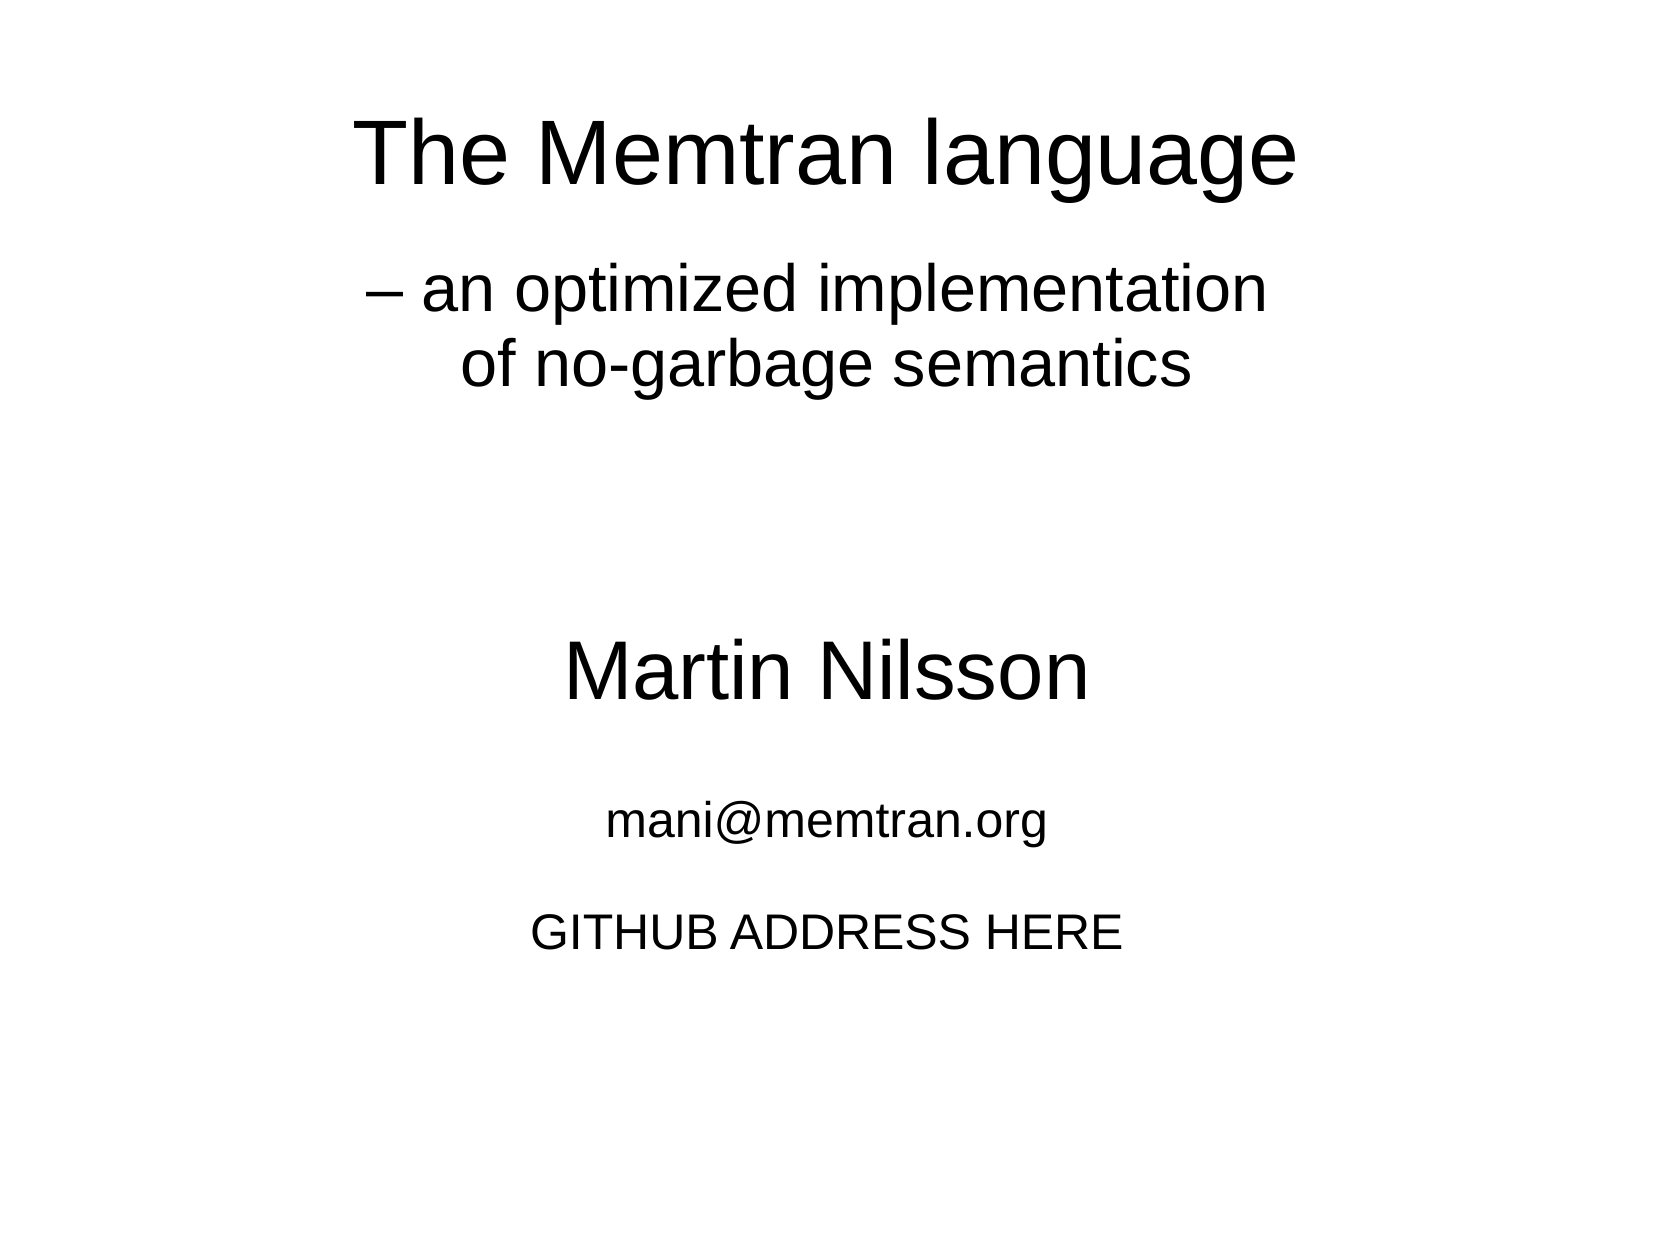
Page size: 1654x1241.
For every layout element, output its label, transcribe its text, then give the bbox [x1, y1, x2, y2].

subtitle – an optimized implementation of no-garbage semantics Martin Nilsson mani@memtran.org GITHUB ADDRESS HERE [82, 249, 1571, 1111]
title The Memtran language [82, 49, 1571, 249]
